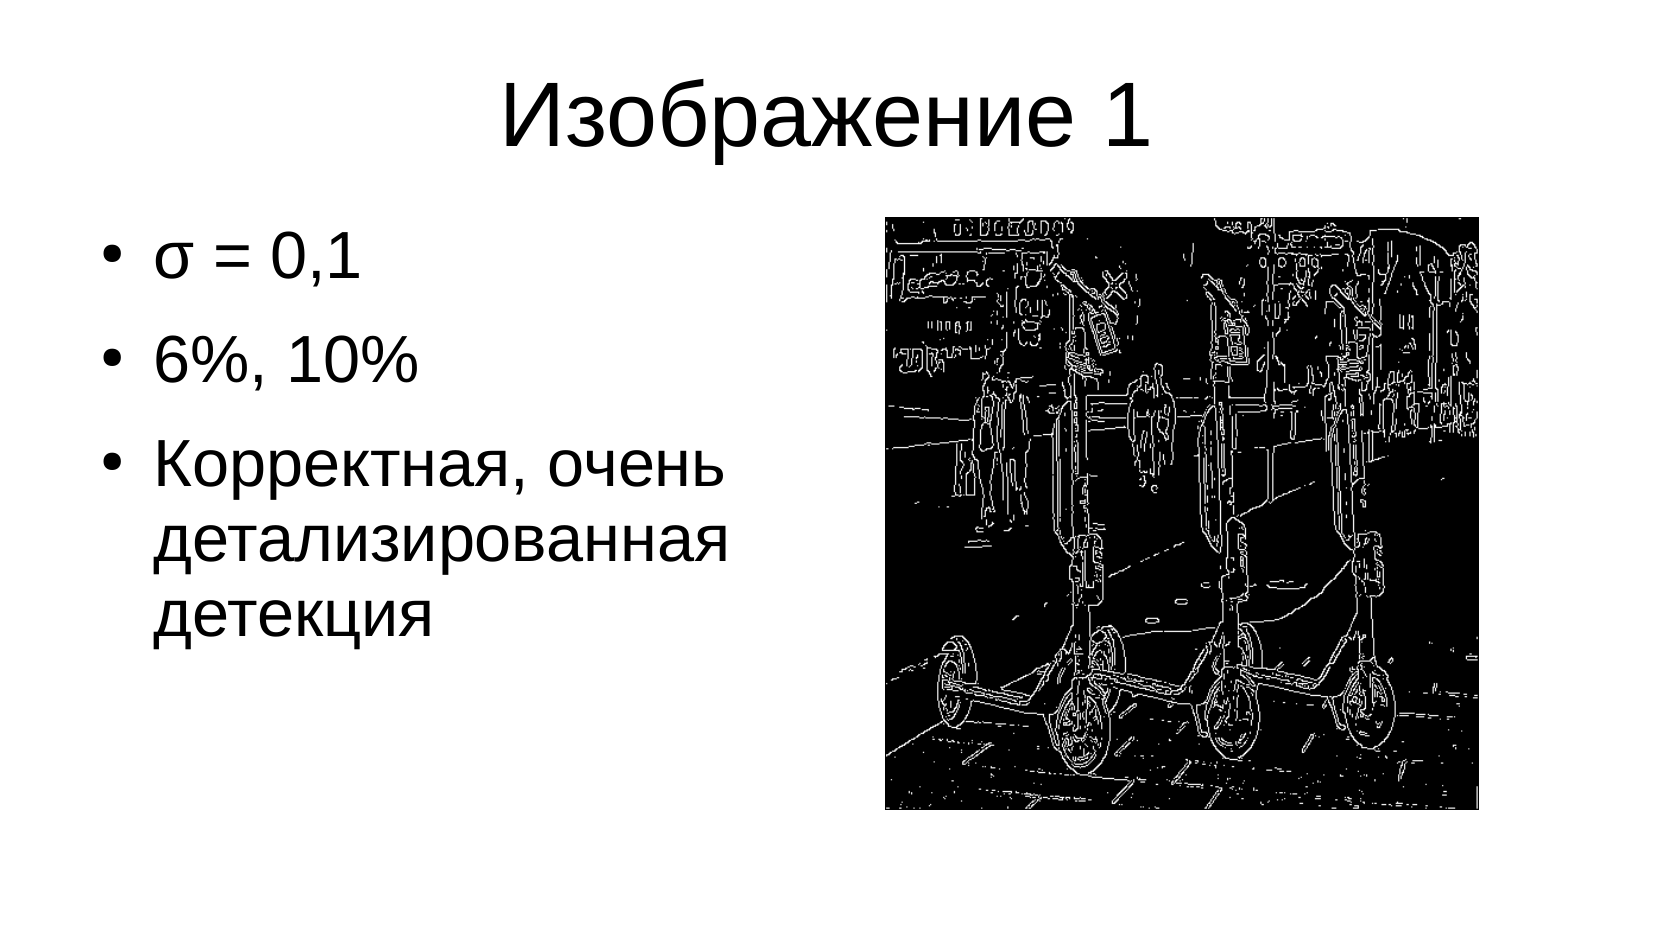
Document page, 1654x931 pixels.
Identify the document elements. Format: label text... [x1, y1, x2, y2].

title Изображение 1 [82, 37, 1571, 193]
list σ = 0,1 6%, 10% Корректная, очень детализированная детекция [82, 217, 809, 758]
picture [885, 217, 1479, 810]
